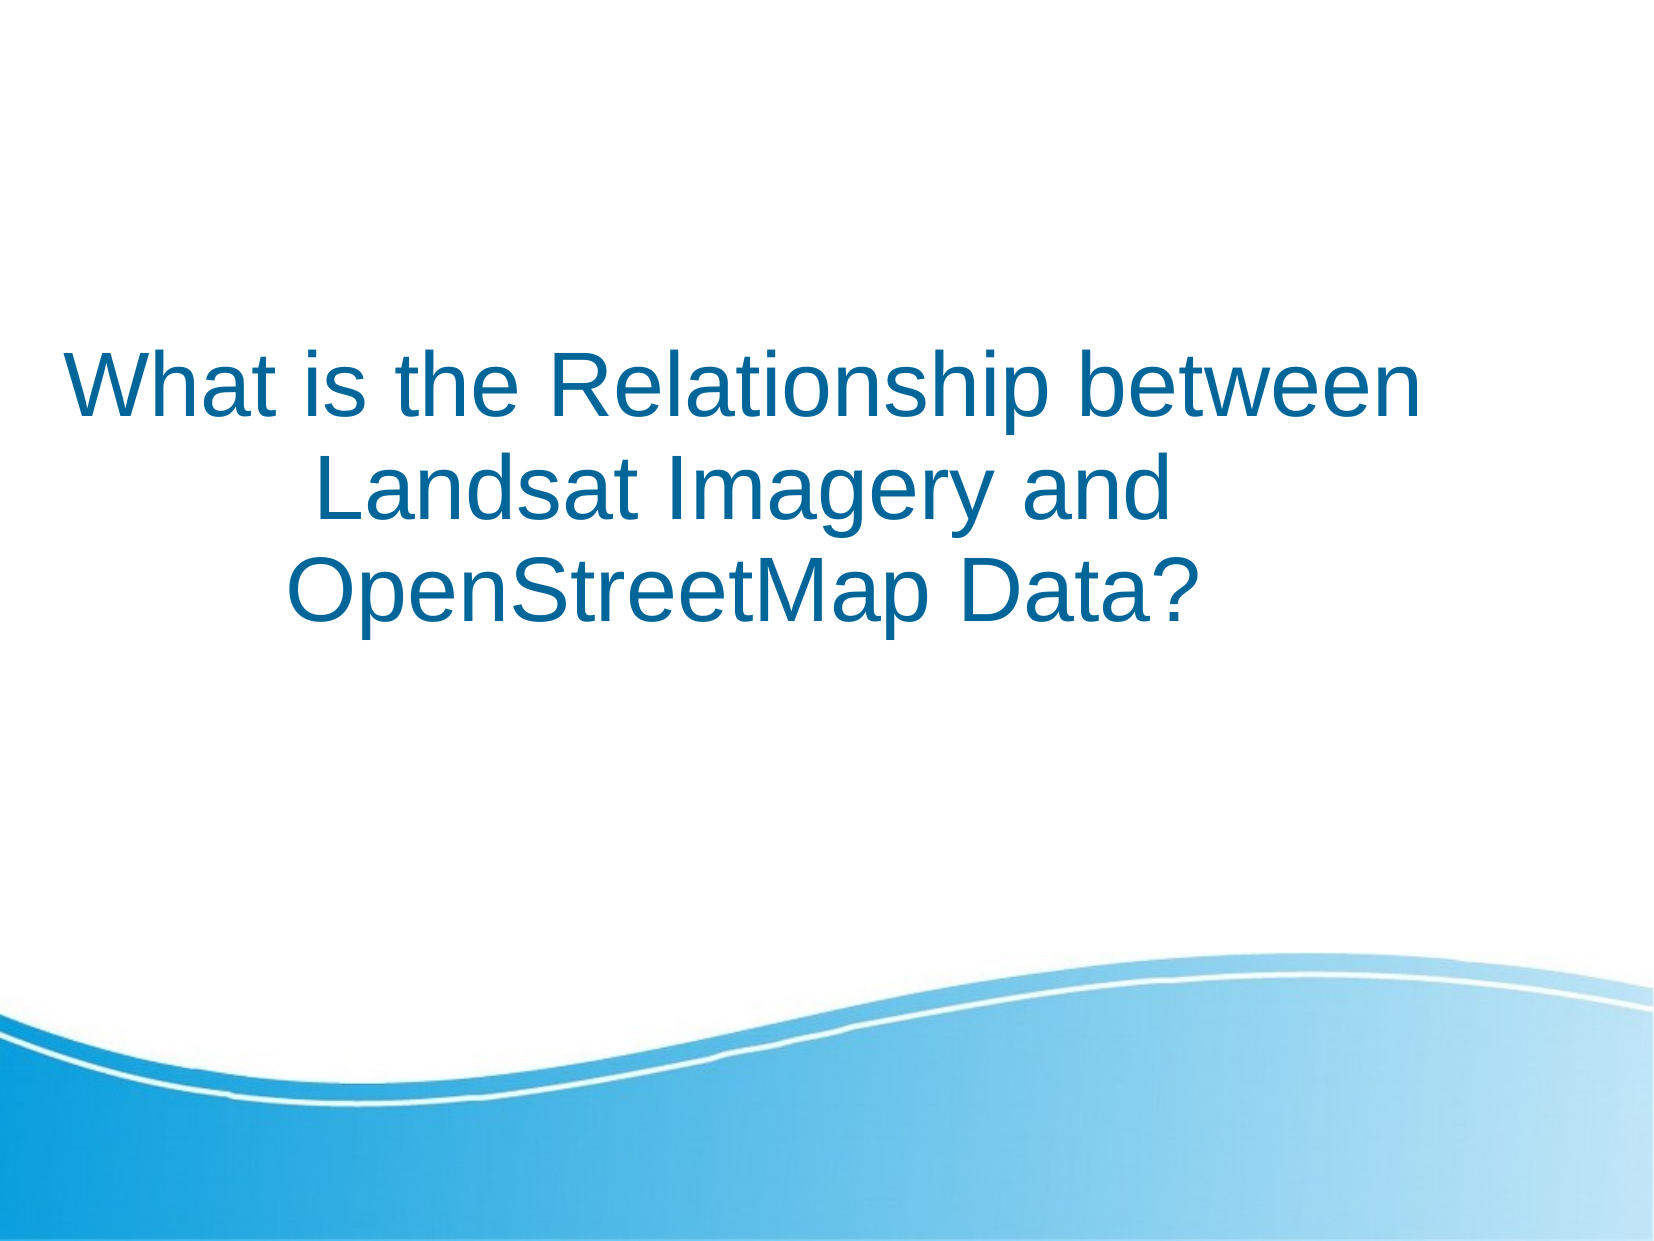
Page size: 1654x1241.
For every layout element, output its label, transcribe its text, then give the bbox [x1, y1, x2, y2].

picture [0, 952, 1654, 1241]
title What is the Relationship between Landsat Imagery and OpenStreetMap Data? [0, 333, 1489, 642]
